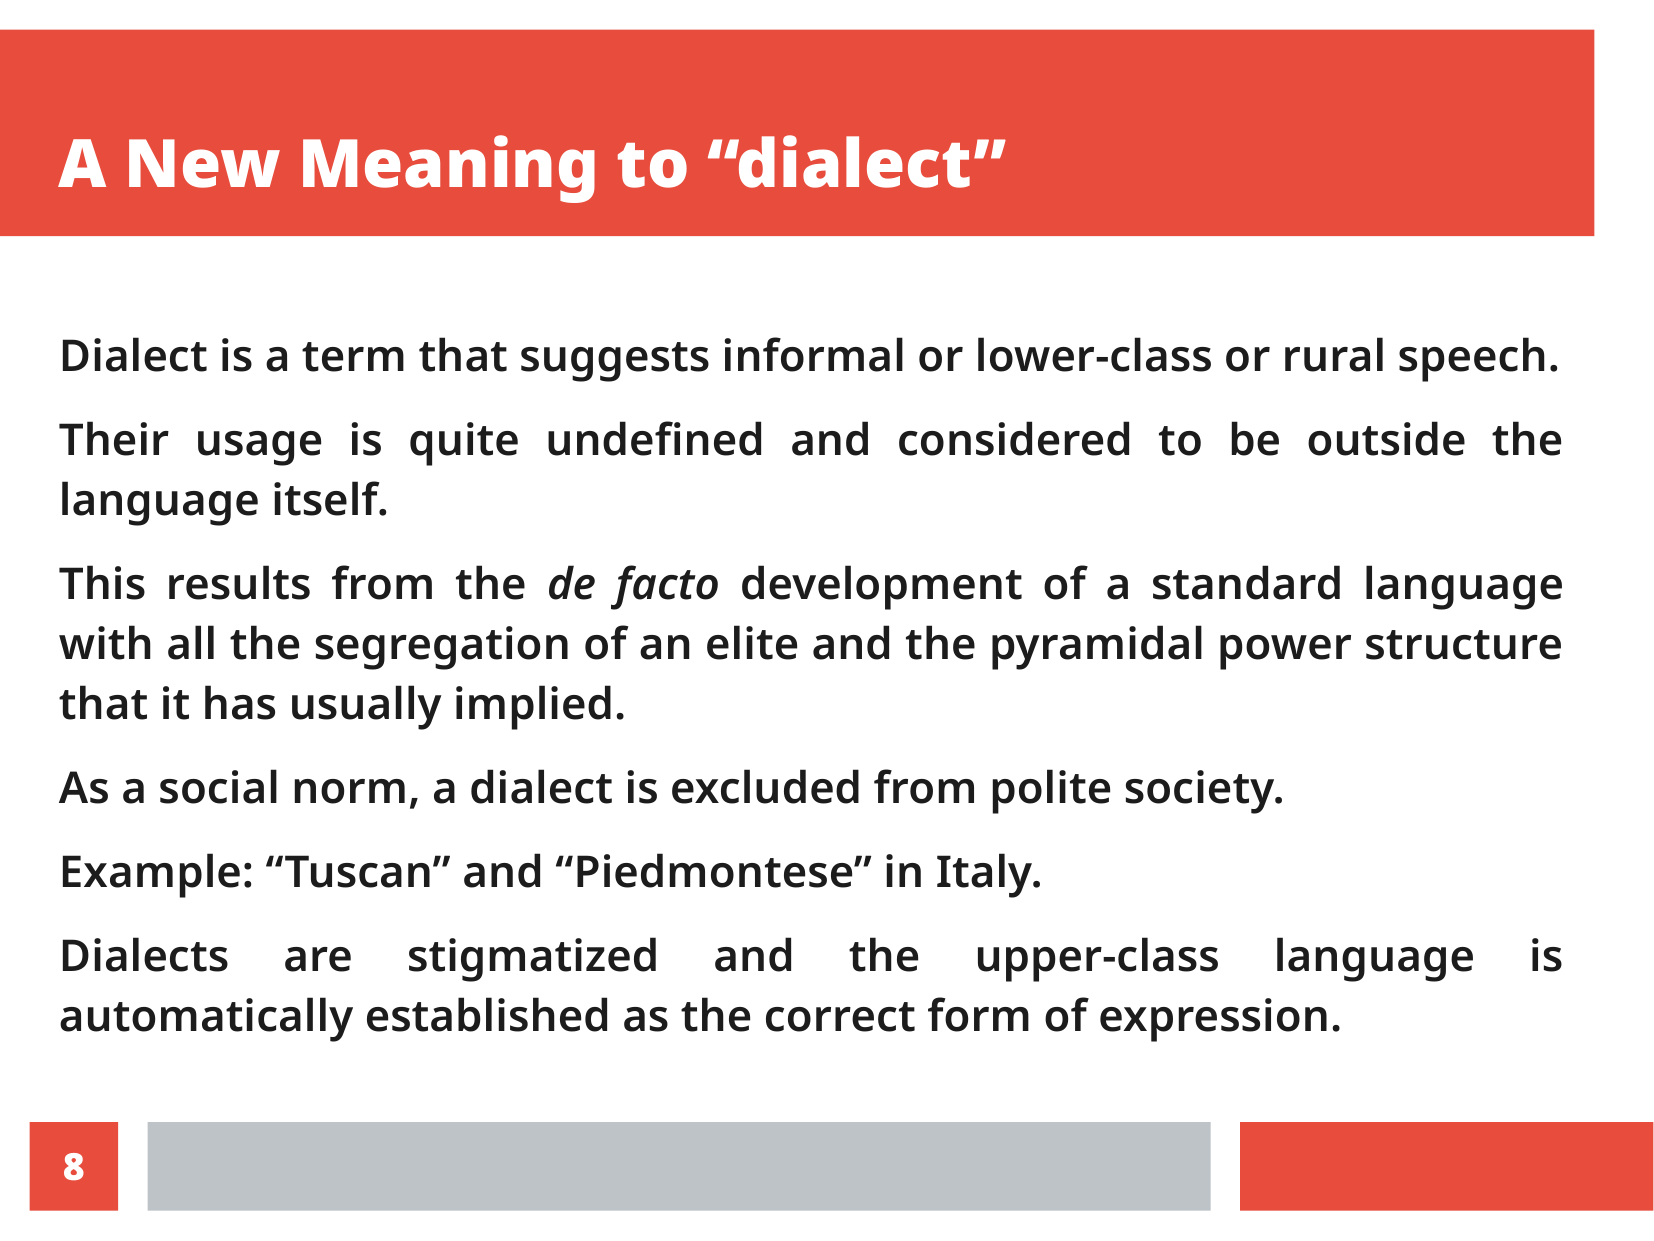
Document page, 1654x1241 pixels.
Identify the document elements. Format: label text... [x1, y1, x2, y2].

title A New Meaning to “dialect” [59, 59, 1595, 207]
list Dialect is a term that suggests informal or lower-class or rural speech. Their usage is quite undefined and considered to be outside the language itself. This results from the de facto development of a standard language with all the segregation of an elite and the pyramidal power structure that it has usually implied. As a social norm, a dialect is excluded from polite society. Example: “Tuscan” and “Piedmontese” in Italy. Dialects are stigmatized and the upper-class language is automatically established as the correct form of expression. [59, 324, 1565, 1093]
